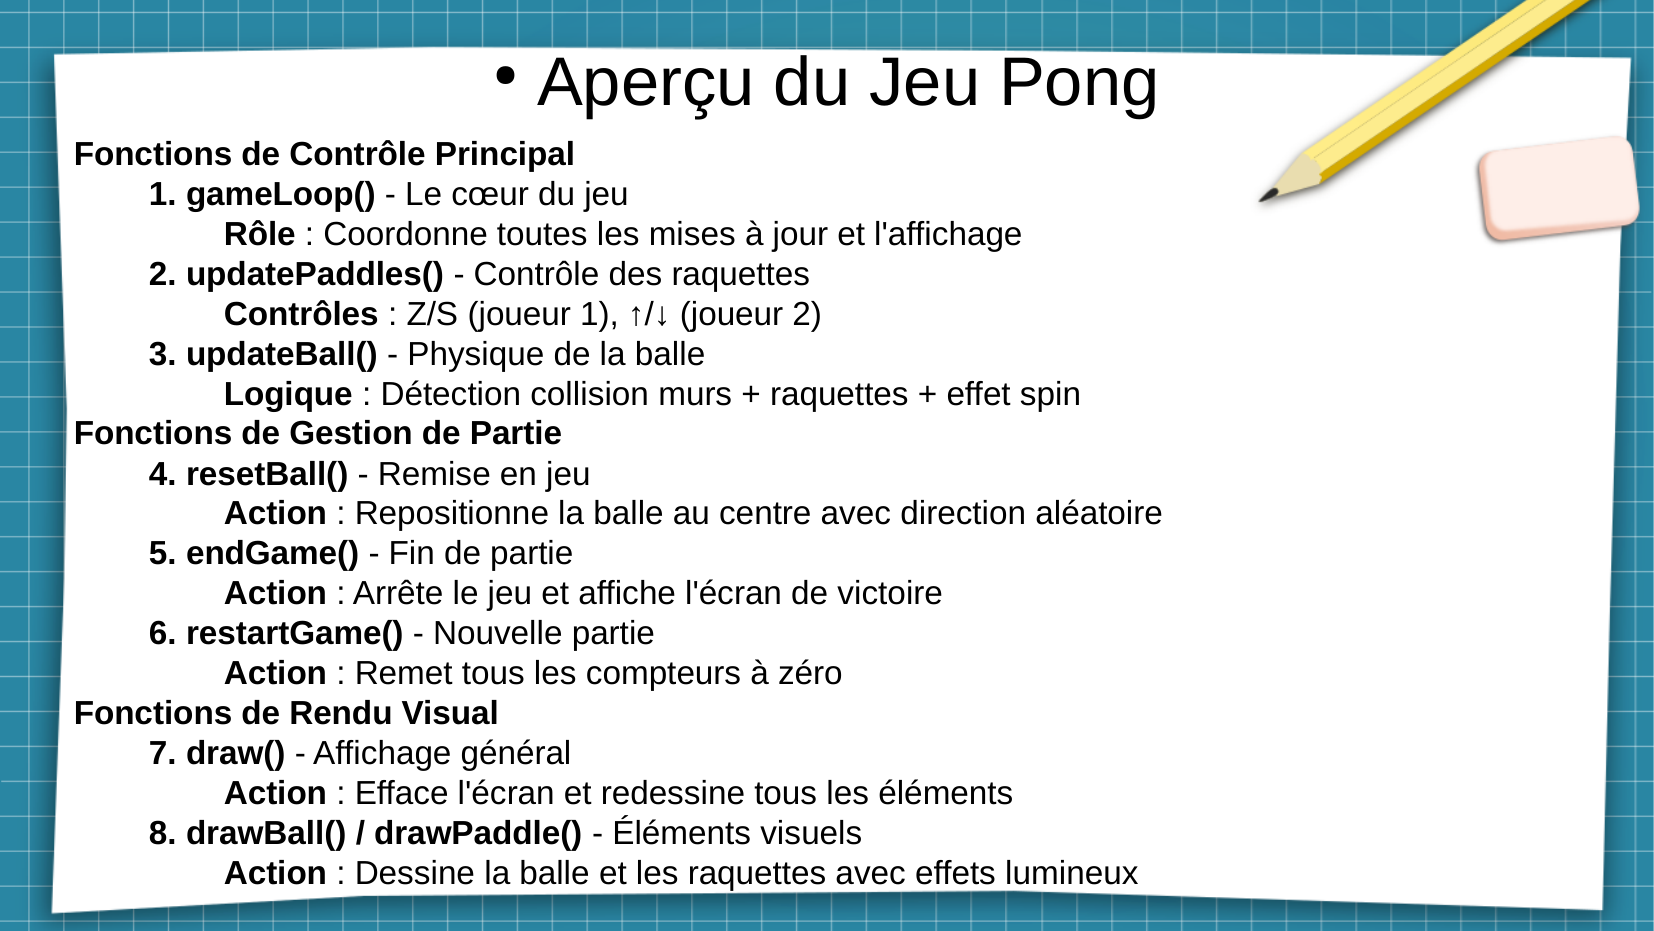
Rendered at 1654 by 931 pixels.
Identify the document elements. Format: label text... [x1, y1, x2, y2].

text_box Fonctions de Contrôle Principal 1. gameLoop() - Le cœur du jeu Rôle : Coordonne toutes les mises à jour et l'affichage 2. updatePaddles() - Contrôle des raquettes Contrôles : Z/S (joueur 1), ↑/↓ (joueur 2) 3. updateBall() - Physique de la balle Logique : Détection collision murs + raquettes + effet spin Fonctions de Gestion de Partie 4. resetBall() - Remise en jeu Action : Repositionne la balle au centre avec direction aléatoire 5. endGame() - Fin de partie Action : Arrête le jeu et affiche l'écran de victoire 6. restartGame() - Nouvelle partie Action : Remet tous les compteurs à zéro Fonctions de Rendu Visual 7. draw() - Affichage général Action : Efface l'écran et redessine tous les éléments 8. drawBall() / drawPaddle() - Éléments visuels Action : Dessine la balle et les raquettes avec effets lumineux [58, 124, 1654, 908]
title Aperçu du Jeu Pong [82, 0, 1571, 124]
